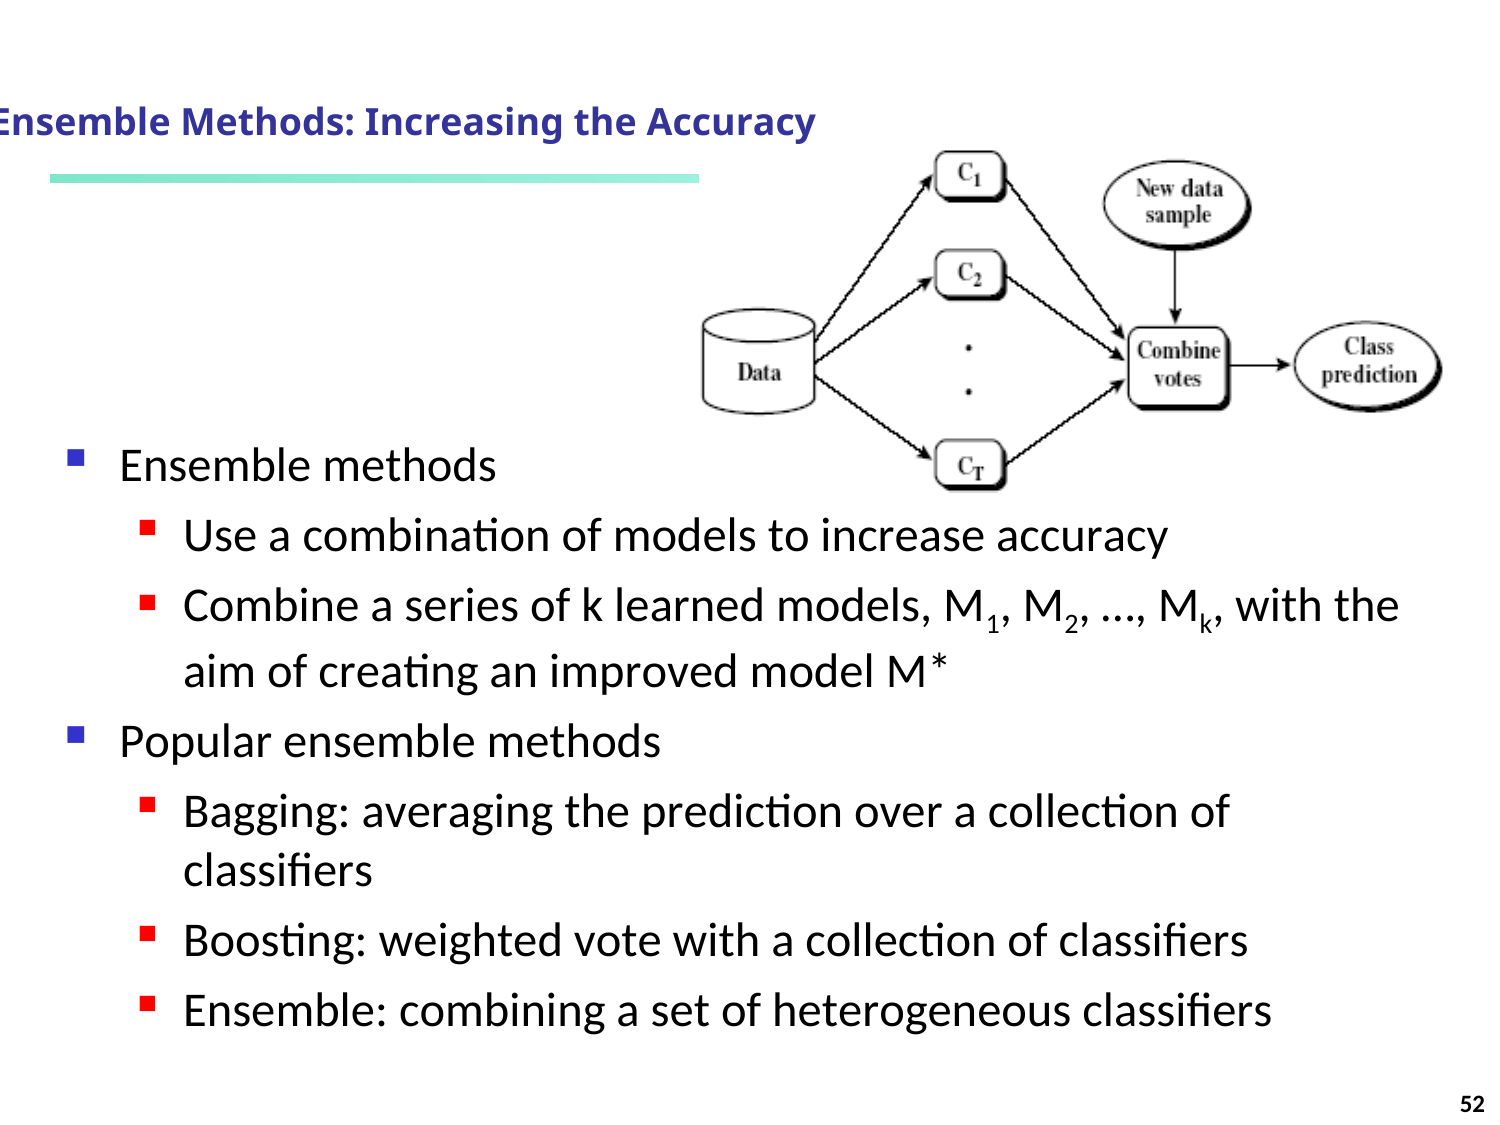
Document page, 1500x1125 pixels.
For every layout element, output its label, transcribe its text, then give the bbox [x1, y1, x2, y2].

title Ensemble Methods: Increasing the Accuracy [0, 49, 1500, 150]
picture [699, 150, 1450, 493]
text_box <number> [1187, 1062, 1500, 1125]
list Ensemble methods Use a combination of models to increase accuracy Combine a series of k learned models, M1, M2, …, Mk, with the aim of creating an improved model M* Popular ensemble methods Bagging: averaging the prediction over a collection of classifiers Boosting: weighted vote with a collection of classifiers Ensemble: combining a set of heterogeneous classifiers [49, 424, 1438, 1050]
